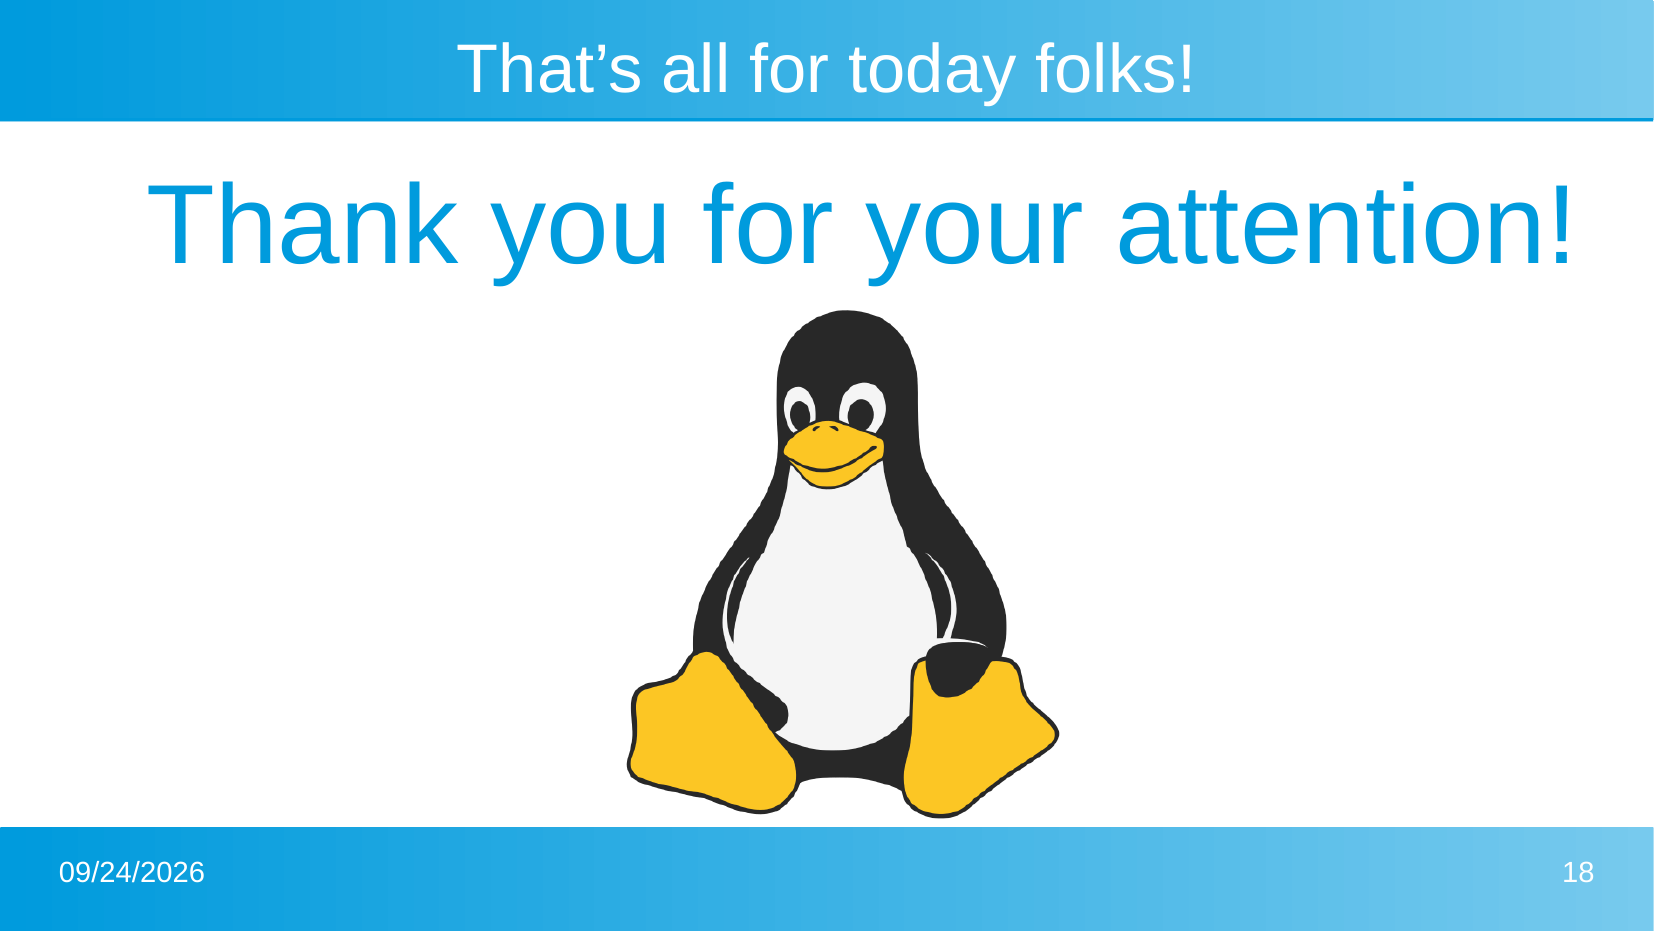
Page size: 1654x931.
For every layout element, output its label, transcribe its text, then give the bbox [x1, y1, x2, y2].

list Thank you for your attention! [59, 84, 1595, 188]
title That’s all for today folks! [59, 29, 1595, 84]
picture [617, 303, 1068, 826]
